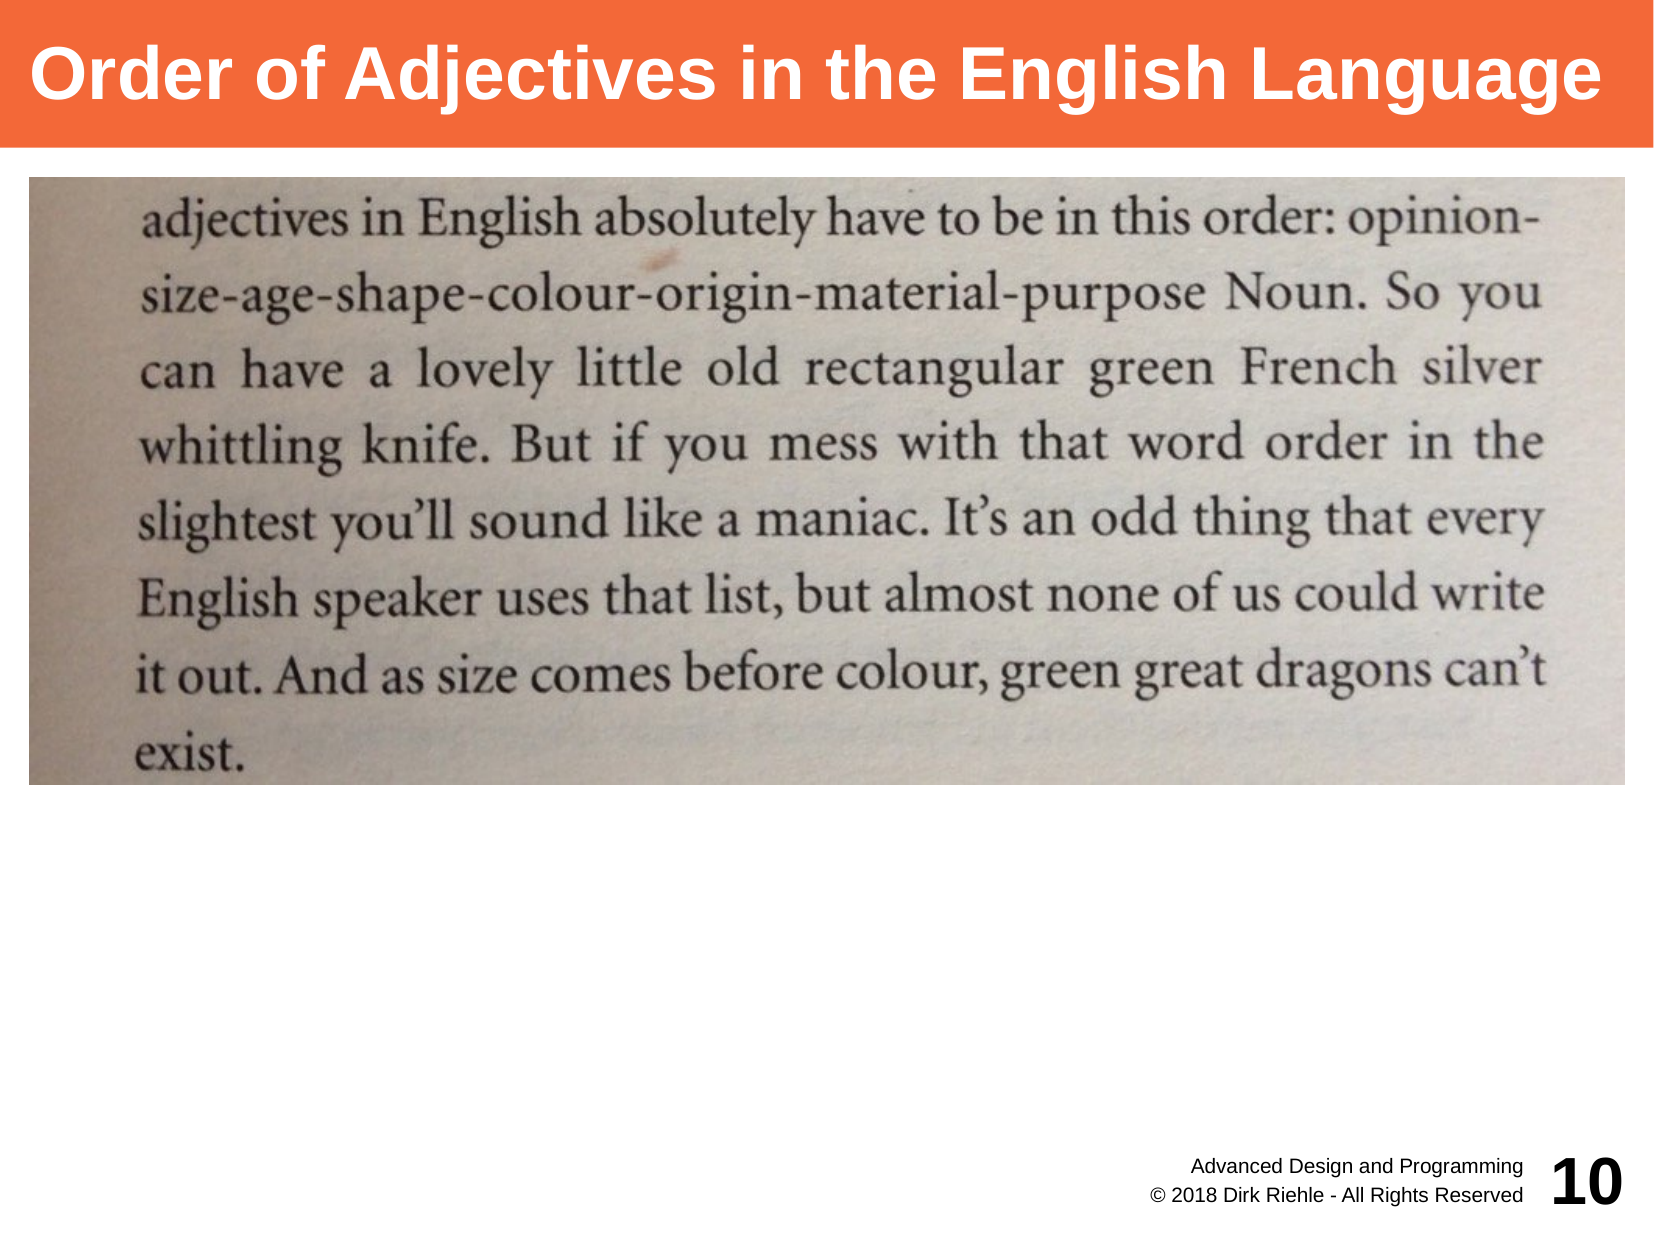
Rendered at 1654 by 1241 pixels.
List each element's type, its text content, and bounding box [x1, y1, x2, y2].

title Order of Adjectives in the English Language [0, 0, 1654, 148]
picture [29, 177, 1625, 785]
